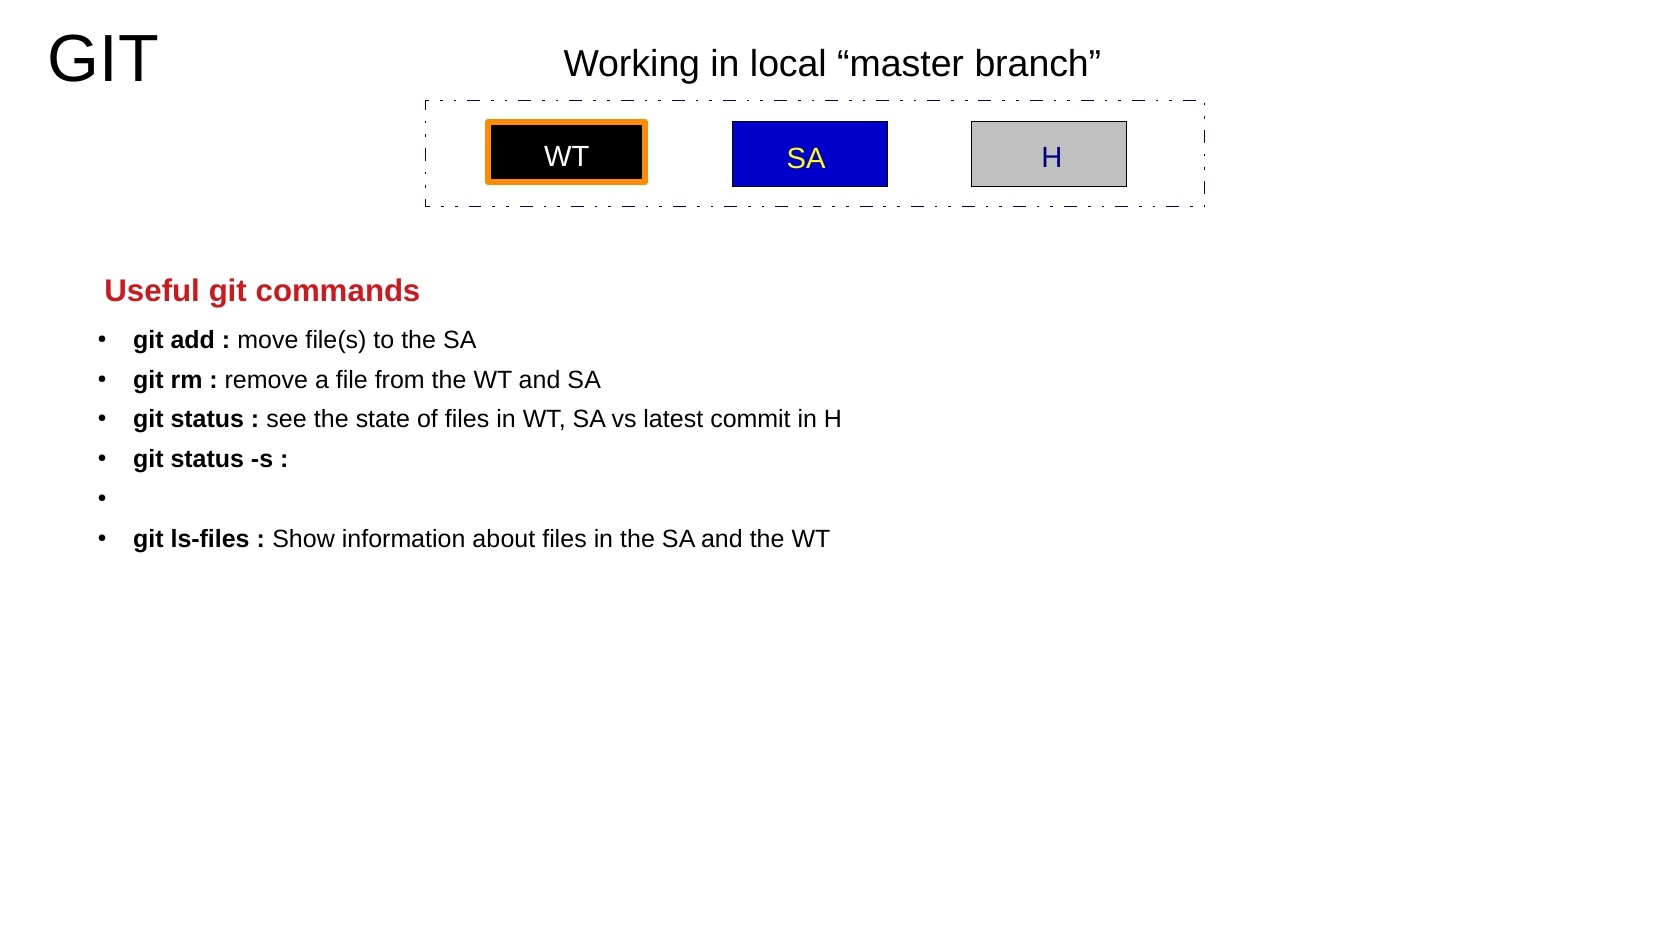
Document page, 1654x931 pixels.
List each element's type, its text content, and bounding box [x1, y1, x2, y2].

title GIT [5, 5, 201, 111]
text_box [425, 100, 1205, 207]
text_box Working in local “master branch” [548, 35, 1117, 93]
text_box Useful git commands [89, 265, 436, 318]
text_box H [986, 133, 1117, 182]
text_box WT [519, 129, 615, 184]
text_box SA [751, 134, 861, 183]
text_box git add : move file(s) to the SA git rm : remove a file from the WT and SA git status : see the state of files in WT, SA vs latest commit in H git status -s : git ls-files : Show information about files in the SA and the WT [82, 318, 1418, 561]
